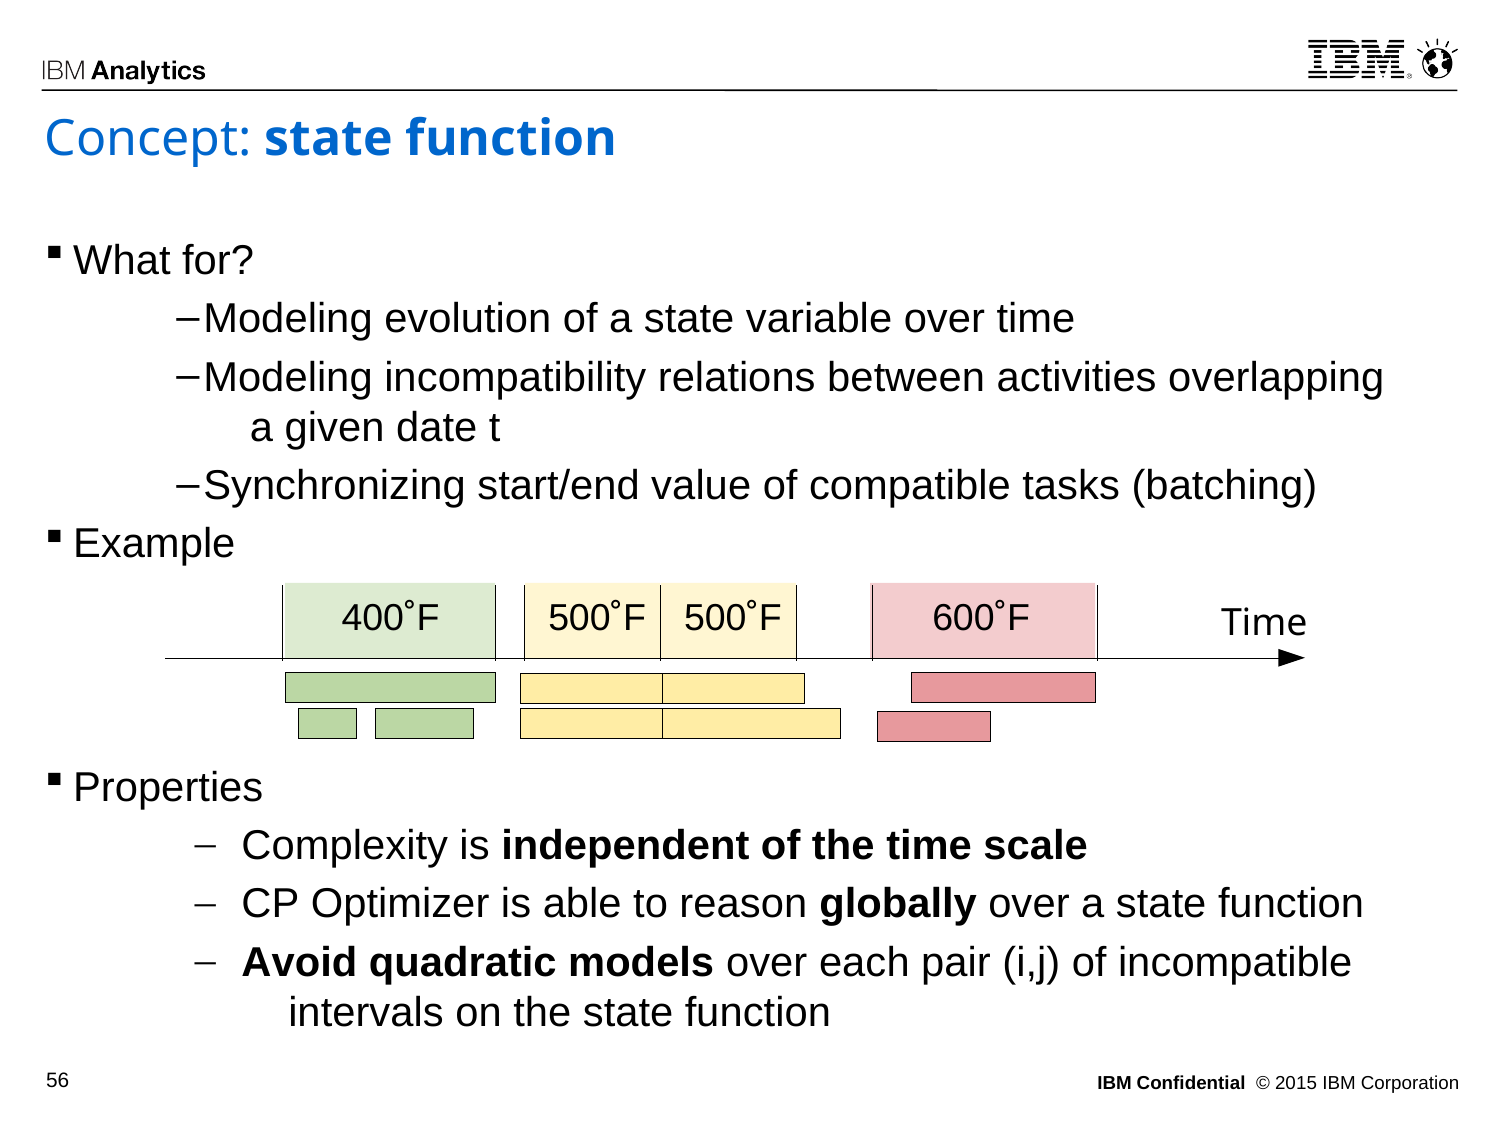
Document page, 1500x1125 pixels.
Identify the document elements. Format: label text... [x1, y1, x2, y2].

text_box [285, 582, 496, 658]
text_box [520, 673, 805, 704]
text_box 500˚F [669, 585, 797, 646]
picture [24, 42, 224, 99]
text_box [525, 582, 796, 658]
text_box [877, 711, 991, 742]
text_box 600˚F [917, 585, 1045, 646]
list What for? Modeling evolution of a state variable over time Modeling incompatibility relations between activities overlapping a given date t Synchronizing start/end value of compatible tasks (batching) Example Properties Complexity is independent of the time scale CP Optimizer is able to reason globally over a state function Avoid quadratic models over each pair (i,j) of incompatible intervals on the state function [29, 224, 1426, 1081]
text_box 400˚F [326, 585, 455, 646]
text_box Time [1206, 590, 1318, 651]
title Concept: state function [29, 97, 1500, 203]
text_box [298, 708, 357, 739]
text_box [911, 672, 1096, 703]
text_box [520, 708, 841, 739]
text_box 500˚F [533, 585, 661, 646]
picture [1294, 24, 1469, 91]
text_box [285, 672, 496, 703]
text_box [870, 582, 1096, 658]
text_box [375, 708, 474, 739]
